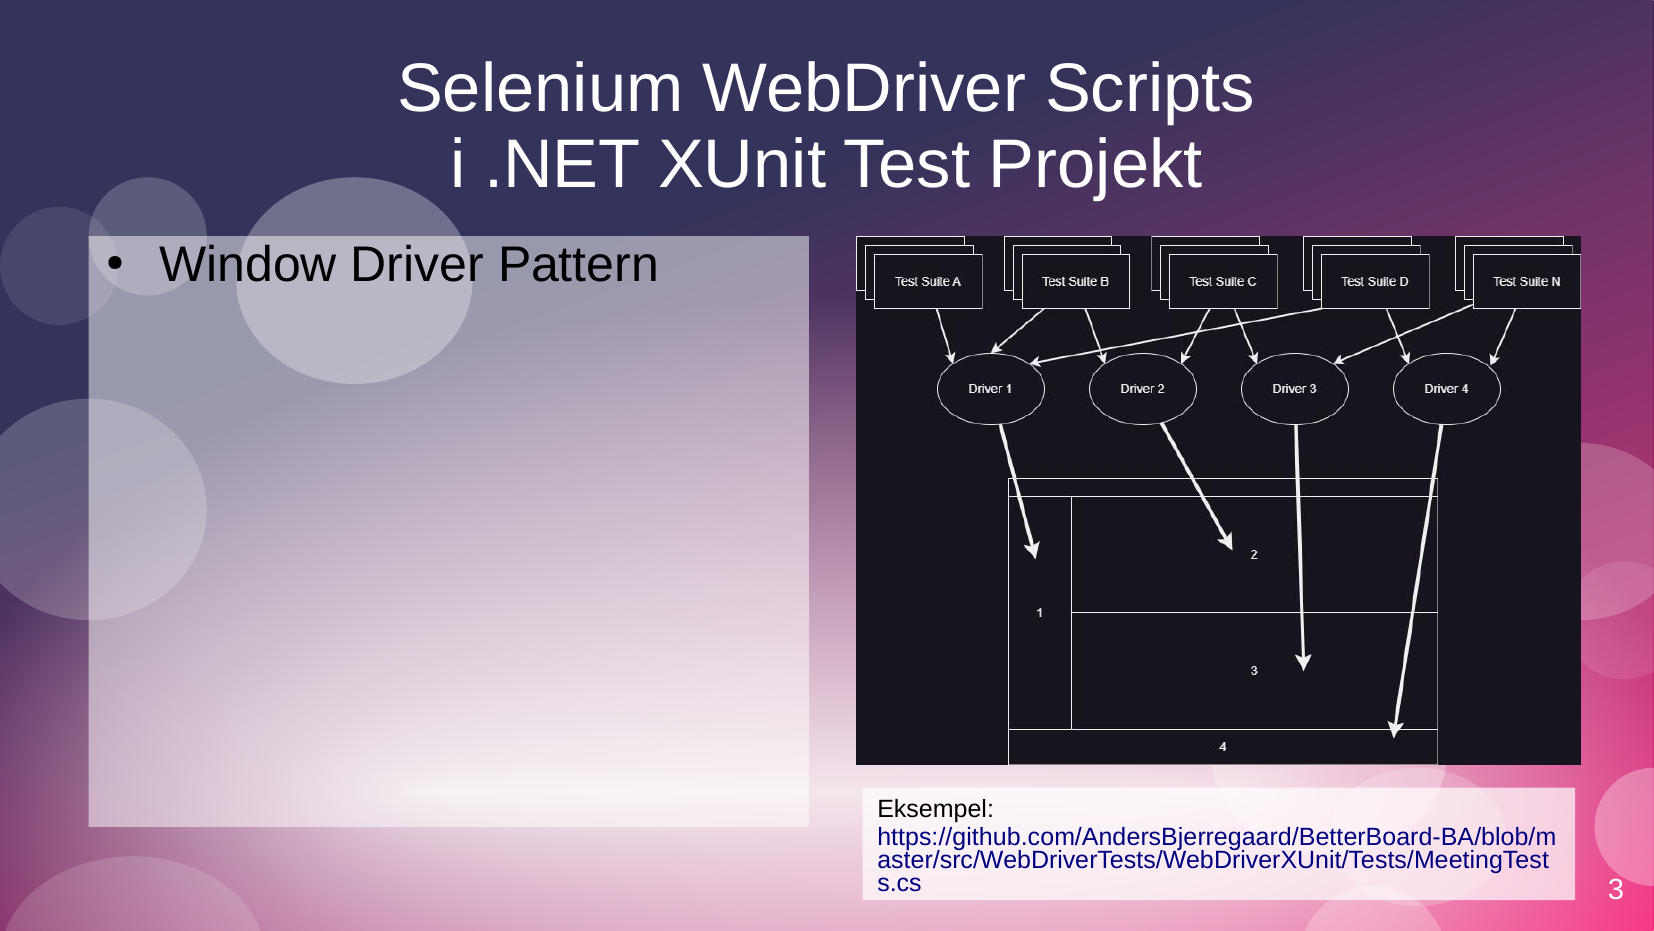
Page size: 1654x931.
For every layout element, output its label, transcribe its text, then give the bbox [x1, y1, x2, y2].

list Window Driver Pattern [88, 236, 809, 827]
title Selenium WebDriver Scripts i .NET XUnit Test Projekt [88, 44, 1565, 207]
picture [856, 236, 1581, 765]
text_box Eksempel: https://github.com/AndersBjerregaard/BetterBoard-BA/blob/master/src/WebDriverTests/WebDriverXUnit/Tests/MeetingTests.cs [862, 787, 1576, 901]
